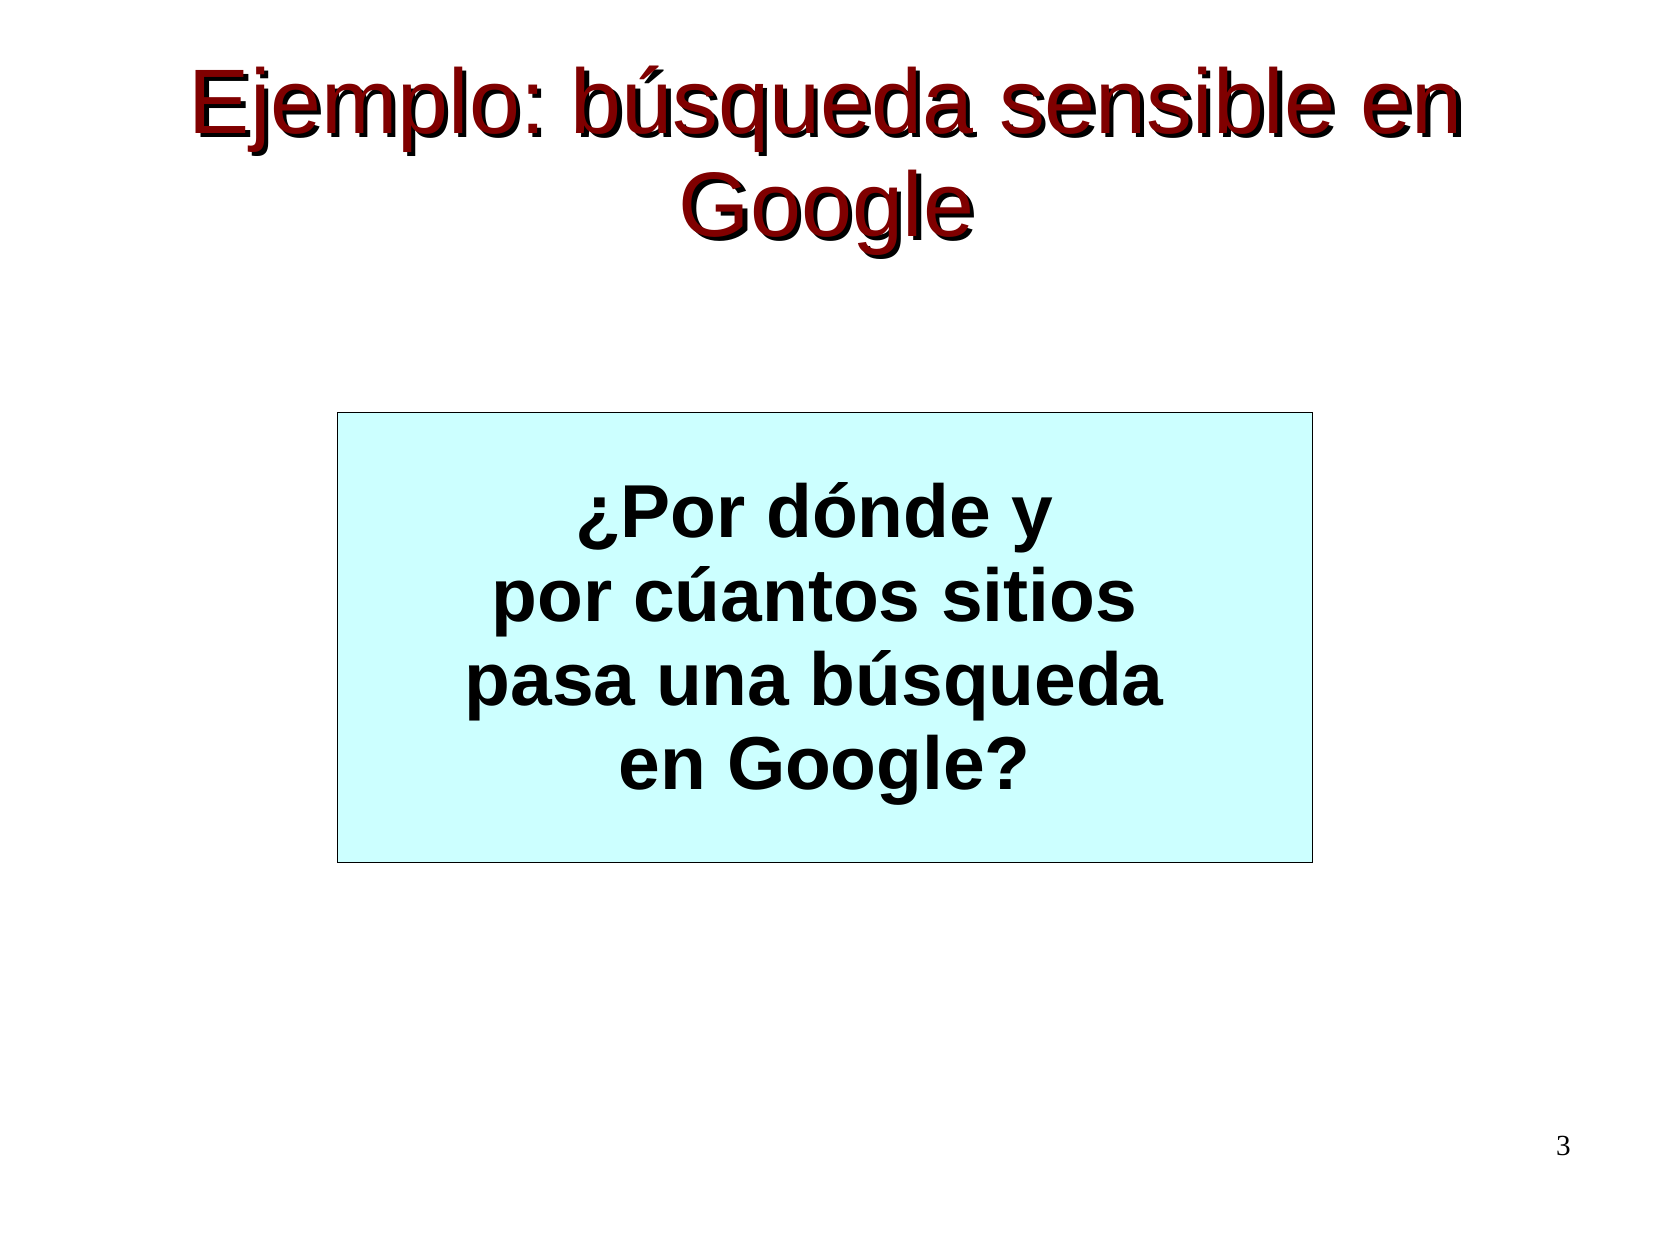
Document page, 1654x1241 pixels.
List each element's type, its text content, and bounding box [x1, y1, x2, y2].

text_box ¿Por dónde y por cúantos sitios pasa una búsqueda en Google? [337, 412, 1313, 863]
title Ejemplo: búsqueda sensible en Google [82, 49, 1571, 257]
